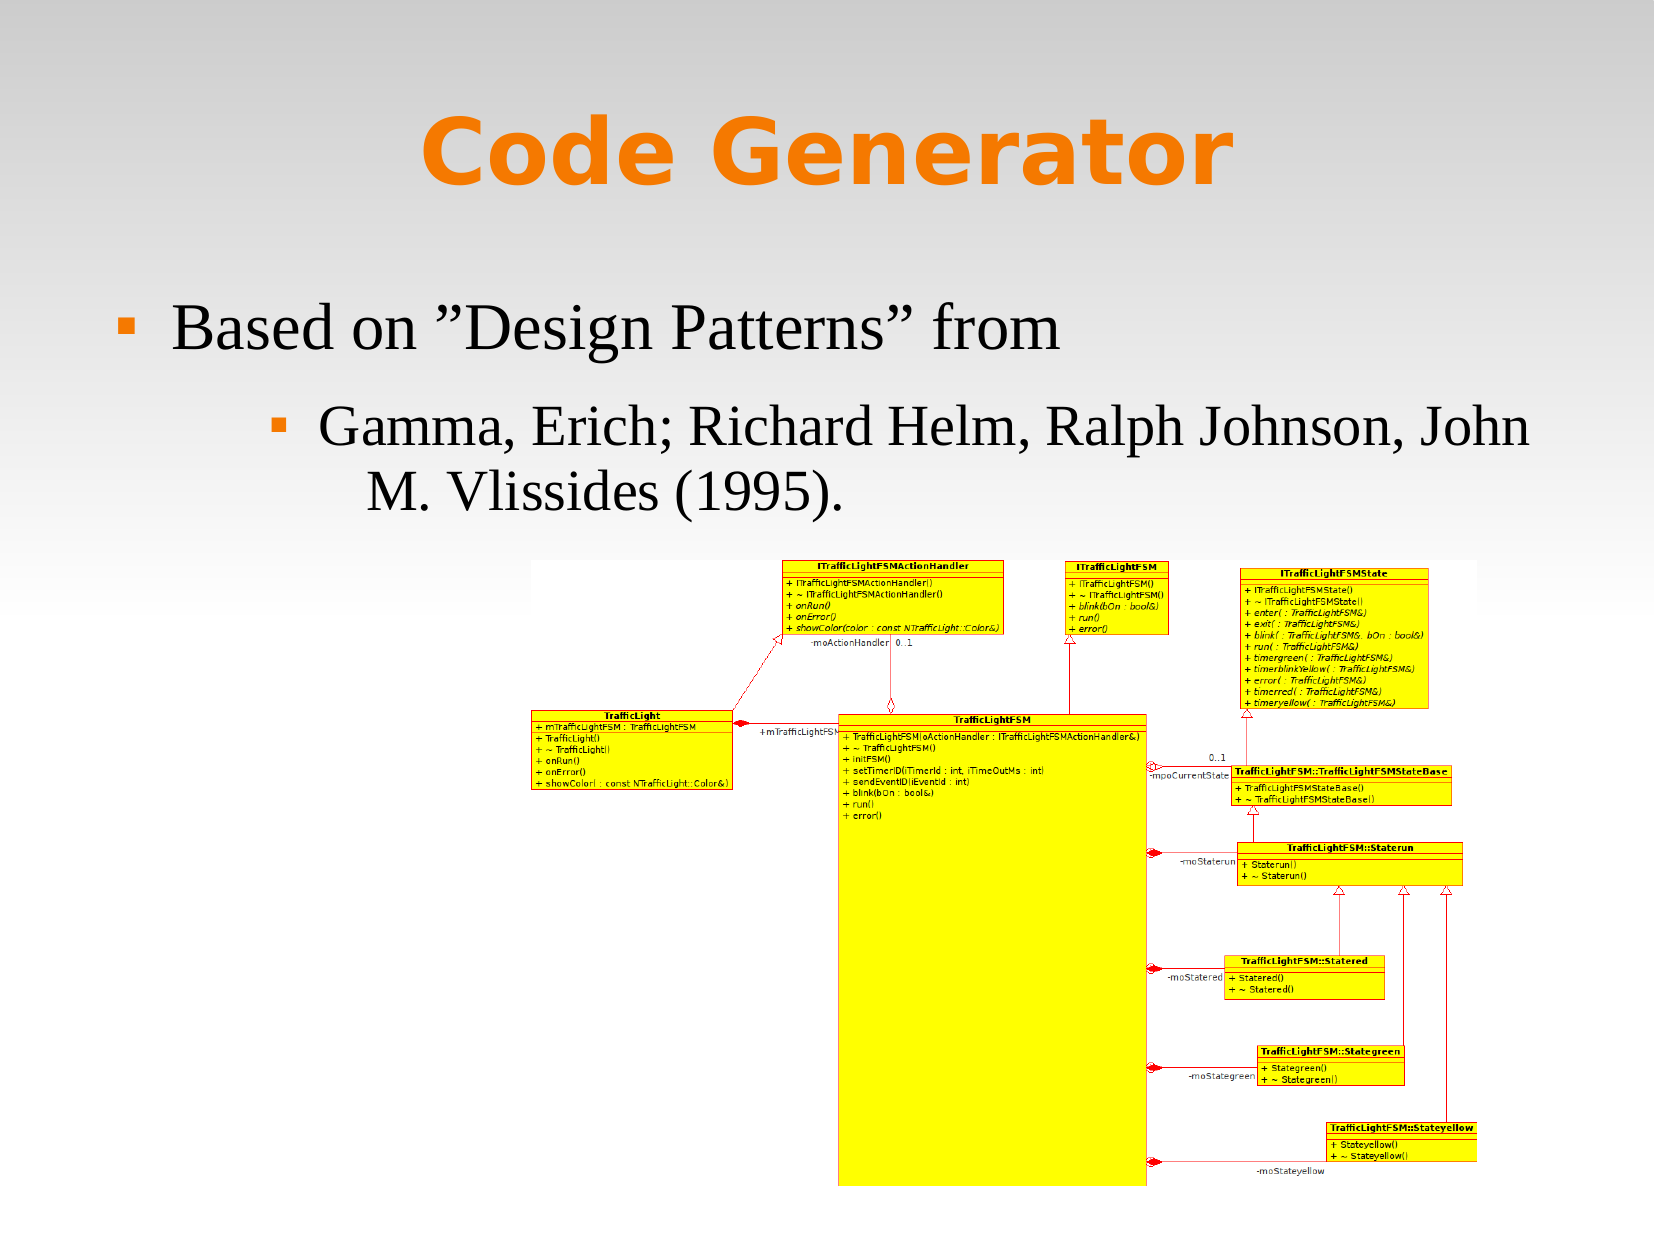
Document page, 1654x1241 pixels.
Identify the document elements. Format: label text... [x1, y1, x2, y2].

picture [531, 560, 1477, 1186]
list Based on ”Design Patterns” from Gamma, Erich; Richard Helm, Ralph Johnson, John M. Vlissides (1995). [82, 290, 1571, 1094]
title Code Generator [82, 56, 1571, 250]
